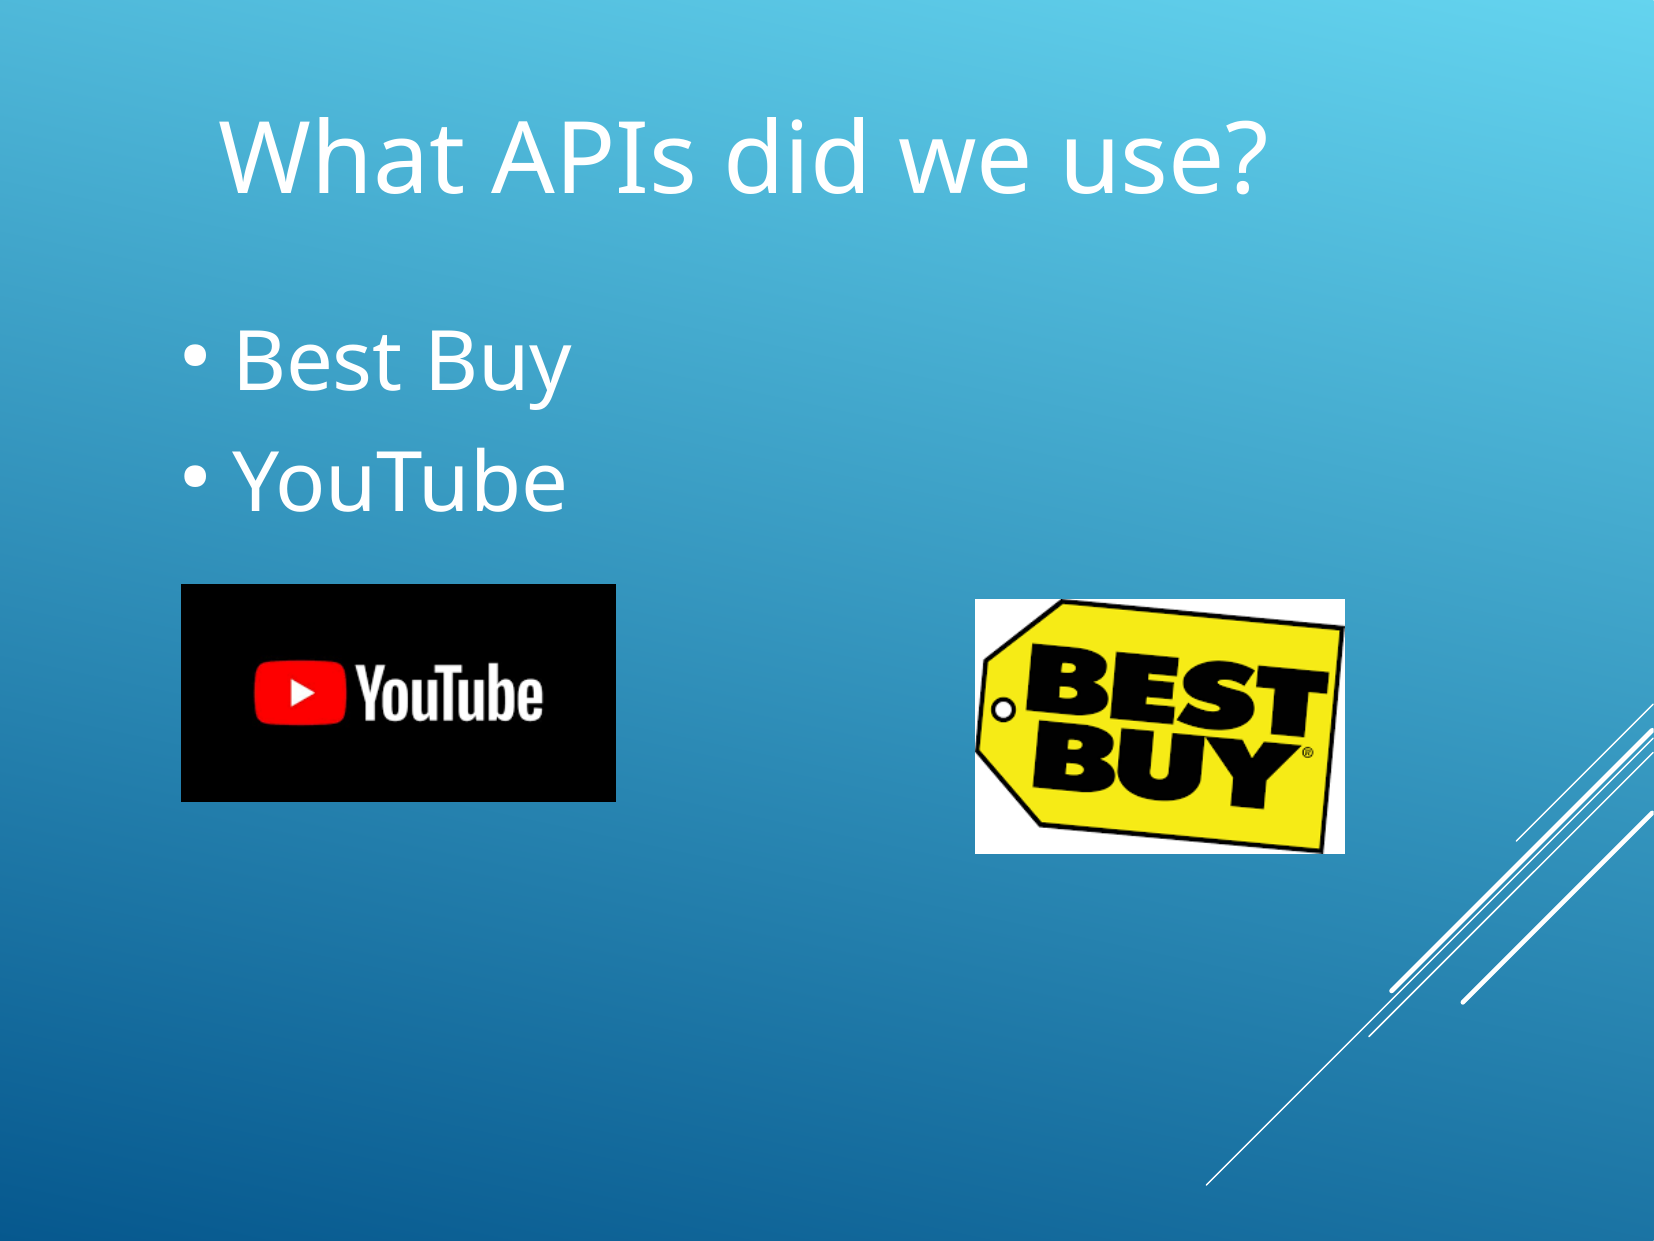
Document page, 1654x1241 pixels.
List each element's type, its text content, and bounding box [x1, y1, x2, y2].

subtitle Best Buy YouTube [165, 300, 1654, 1119]
picture [975, 599, 1345, 854]
title What APIs did we use? [0, 49, 1489, 257]
picture [181, 584, 616, 802]
